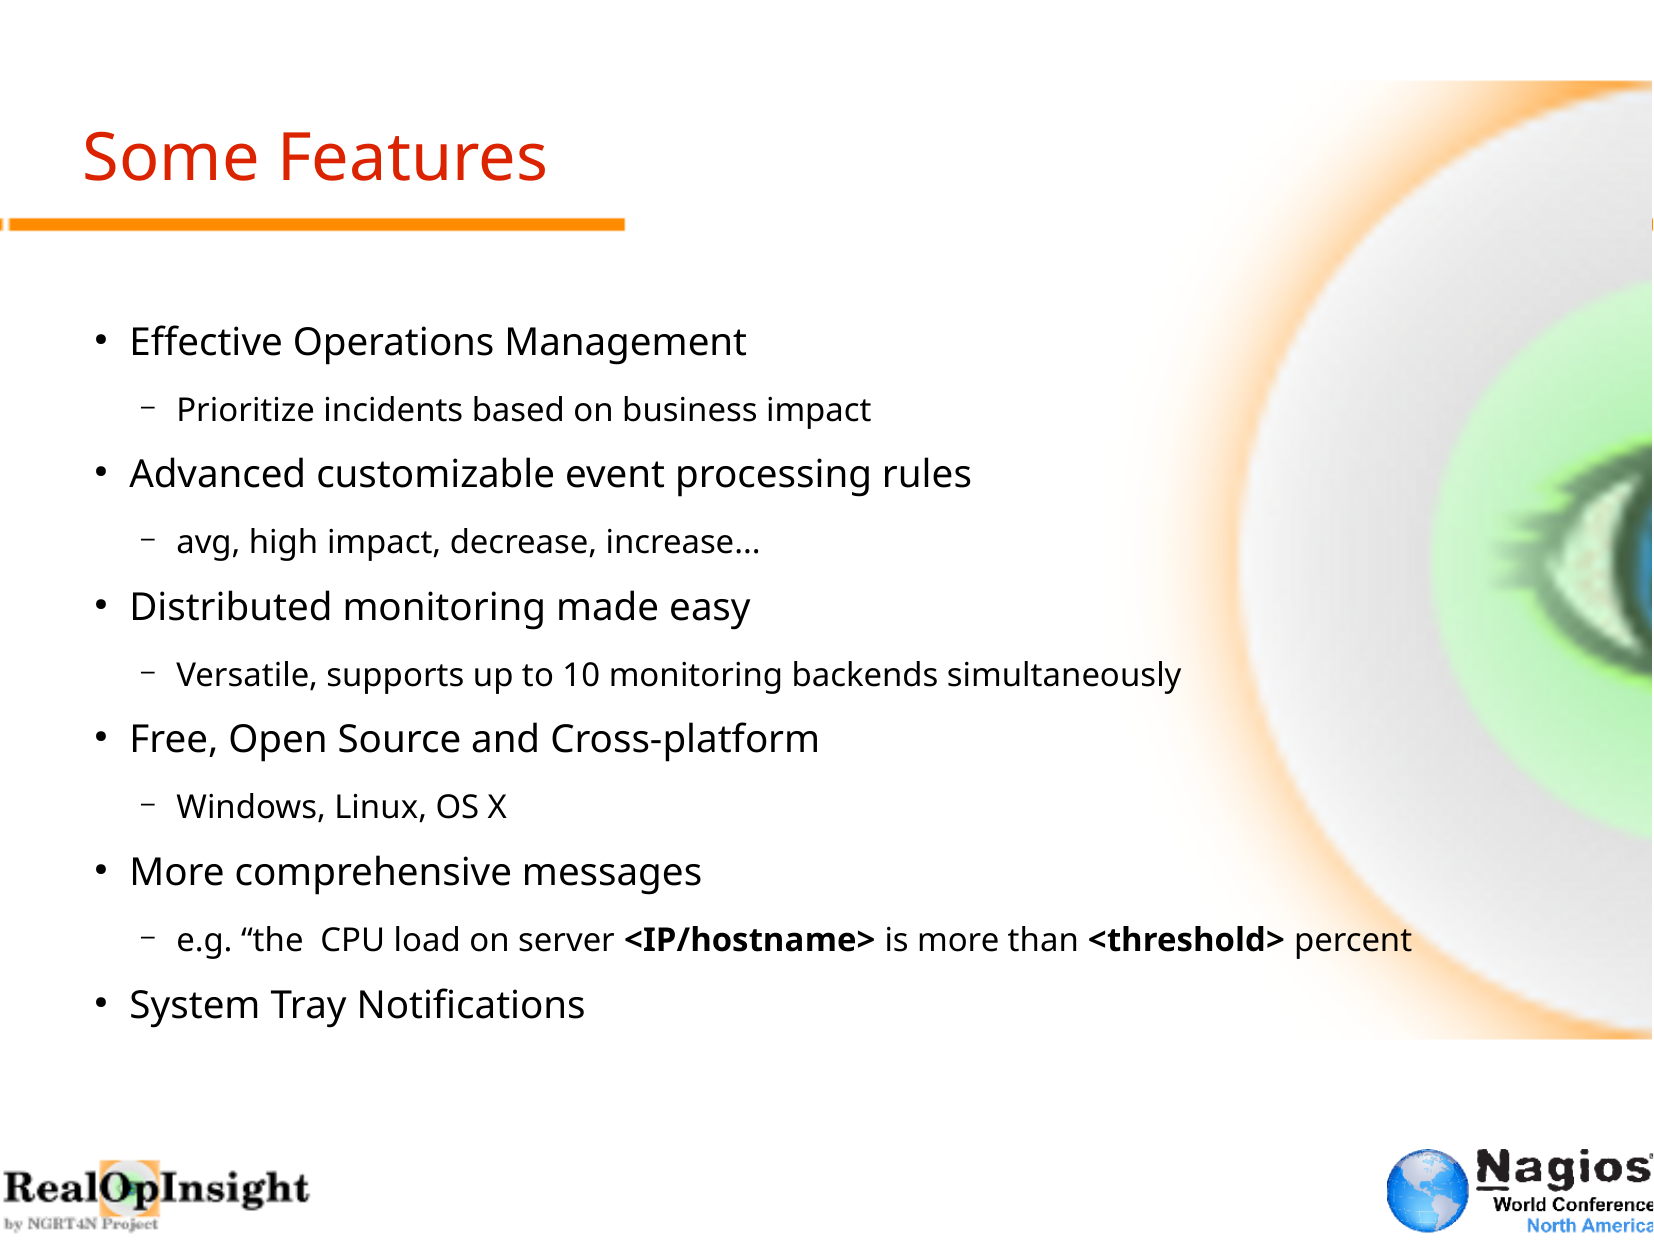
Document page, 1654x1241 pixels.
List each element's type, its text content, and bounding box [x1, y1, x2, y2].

picture [0, 0, 1654, 1241]
title Some Features [82, 73, 1547, 237]
list Effective Operations Management Prioritize incidents based on business impact Advanced customizable event processing rules avg, high impact, decrease, increase... Distributed monitoring made easy Versatile, supports up to 10 monitoring backends simultaneously Free, Open Source and Cross-platform Windows, Linux, OS X More comprehensive messages e.g. “the CPU load on server <IP/hostname> is more than <threshold> percent System Tray Notifications [82, 313, 1538, 1034]
